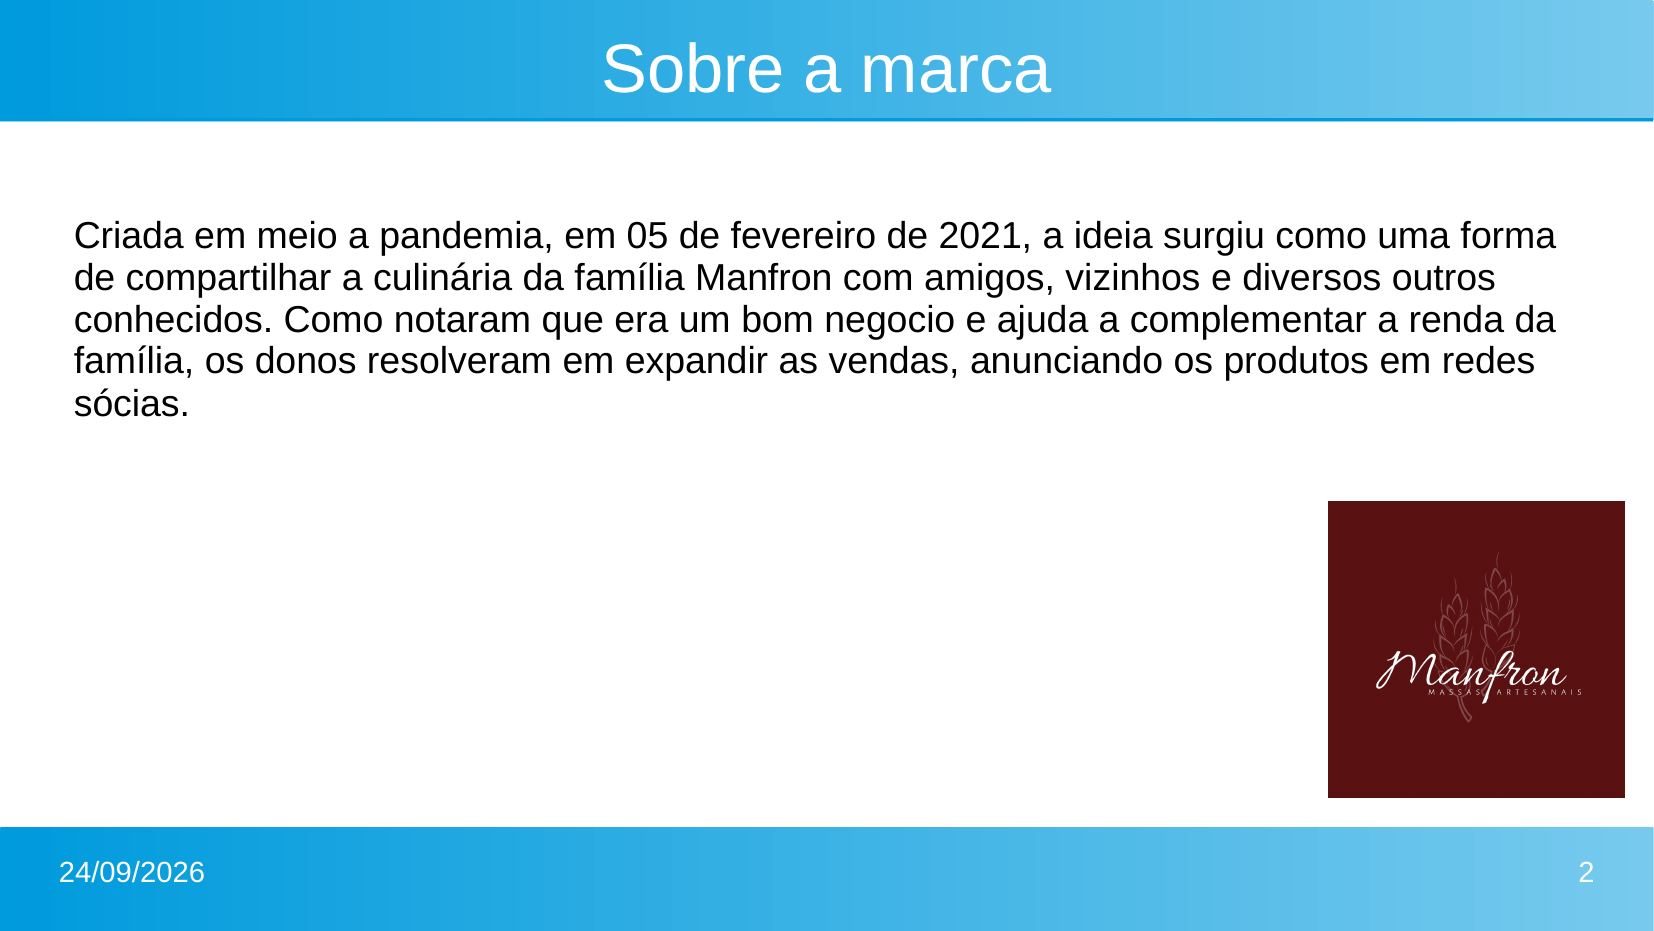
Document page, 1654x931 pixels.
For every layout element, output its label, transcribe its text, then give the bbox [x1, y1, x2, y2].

picture [1328, 501, 1625, 798]
text_box Criada em meio a pandemia, em 05 de fevereiro de 2021, a ideia surgiu como uma forma de compartilhar a culinária da família Manfron com amigos, vizinhos e diversos outros conhecidos. Como notaram que era um bom negocio e ajuda a complementar a renda da família, os donos resolveram em expandir as vendas, anunciando os produtos em redes sócias. [59, 206, 1595, 432]
title Sobre a marca [59, 29, 1595, 108]
